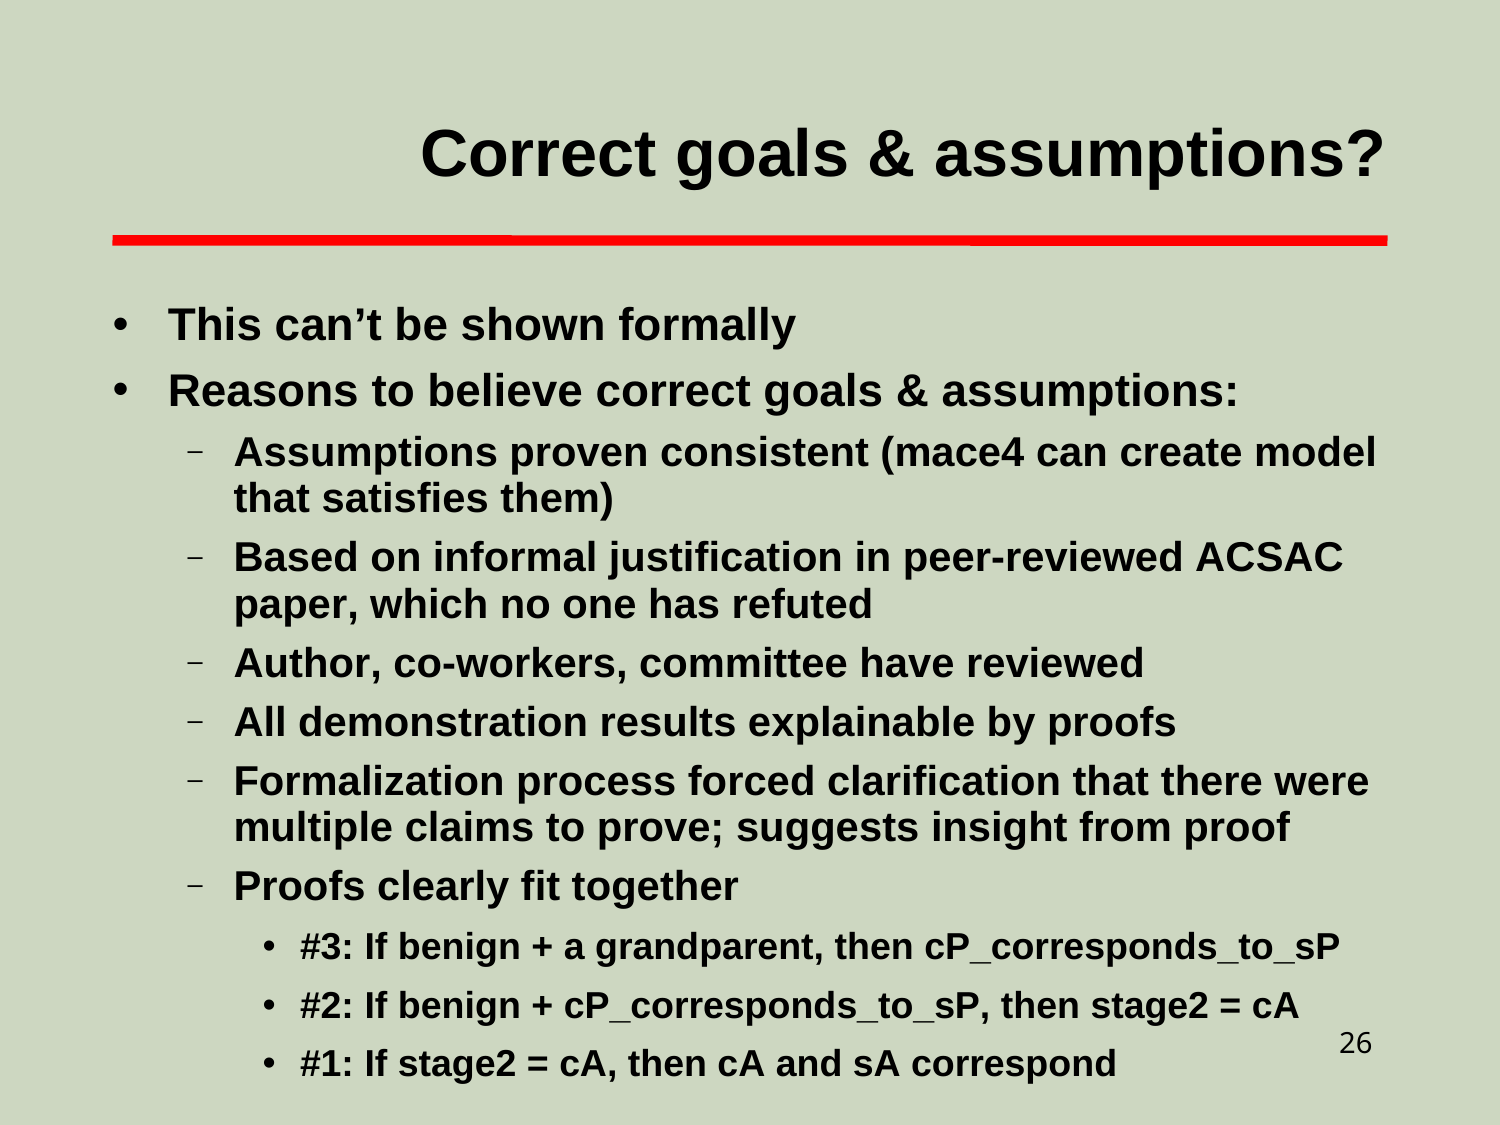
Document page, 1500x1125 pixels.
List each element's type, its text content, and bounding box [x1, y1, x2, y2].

list This can’t be shown formally Reasons to believe correct goals & assumptions: Assumptions proven consistent (mace4 can create model that satisfies them) Based on informal justification in peer-reviewed ACSAC paper, which no one has refuted Author, co-workers, committee have reviewed All demonstration results explainable by proofs Formalization process forced clarification that there were multiple claims to prove; suggests insight from proof Proofs clearly fit together #3: If benign + a grandparent, then cP_corresponds_to_sP #2: If benign + cP_corresponds_to_sP, then stage2 = cA #1: If stage2 = cA, then cA and sA correspond [112, 299, 1387, 1099]
title Correct goals & assumptions? [124, 93, 1387, 216]
